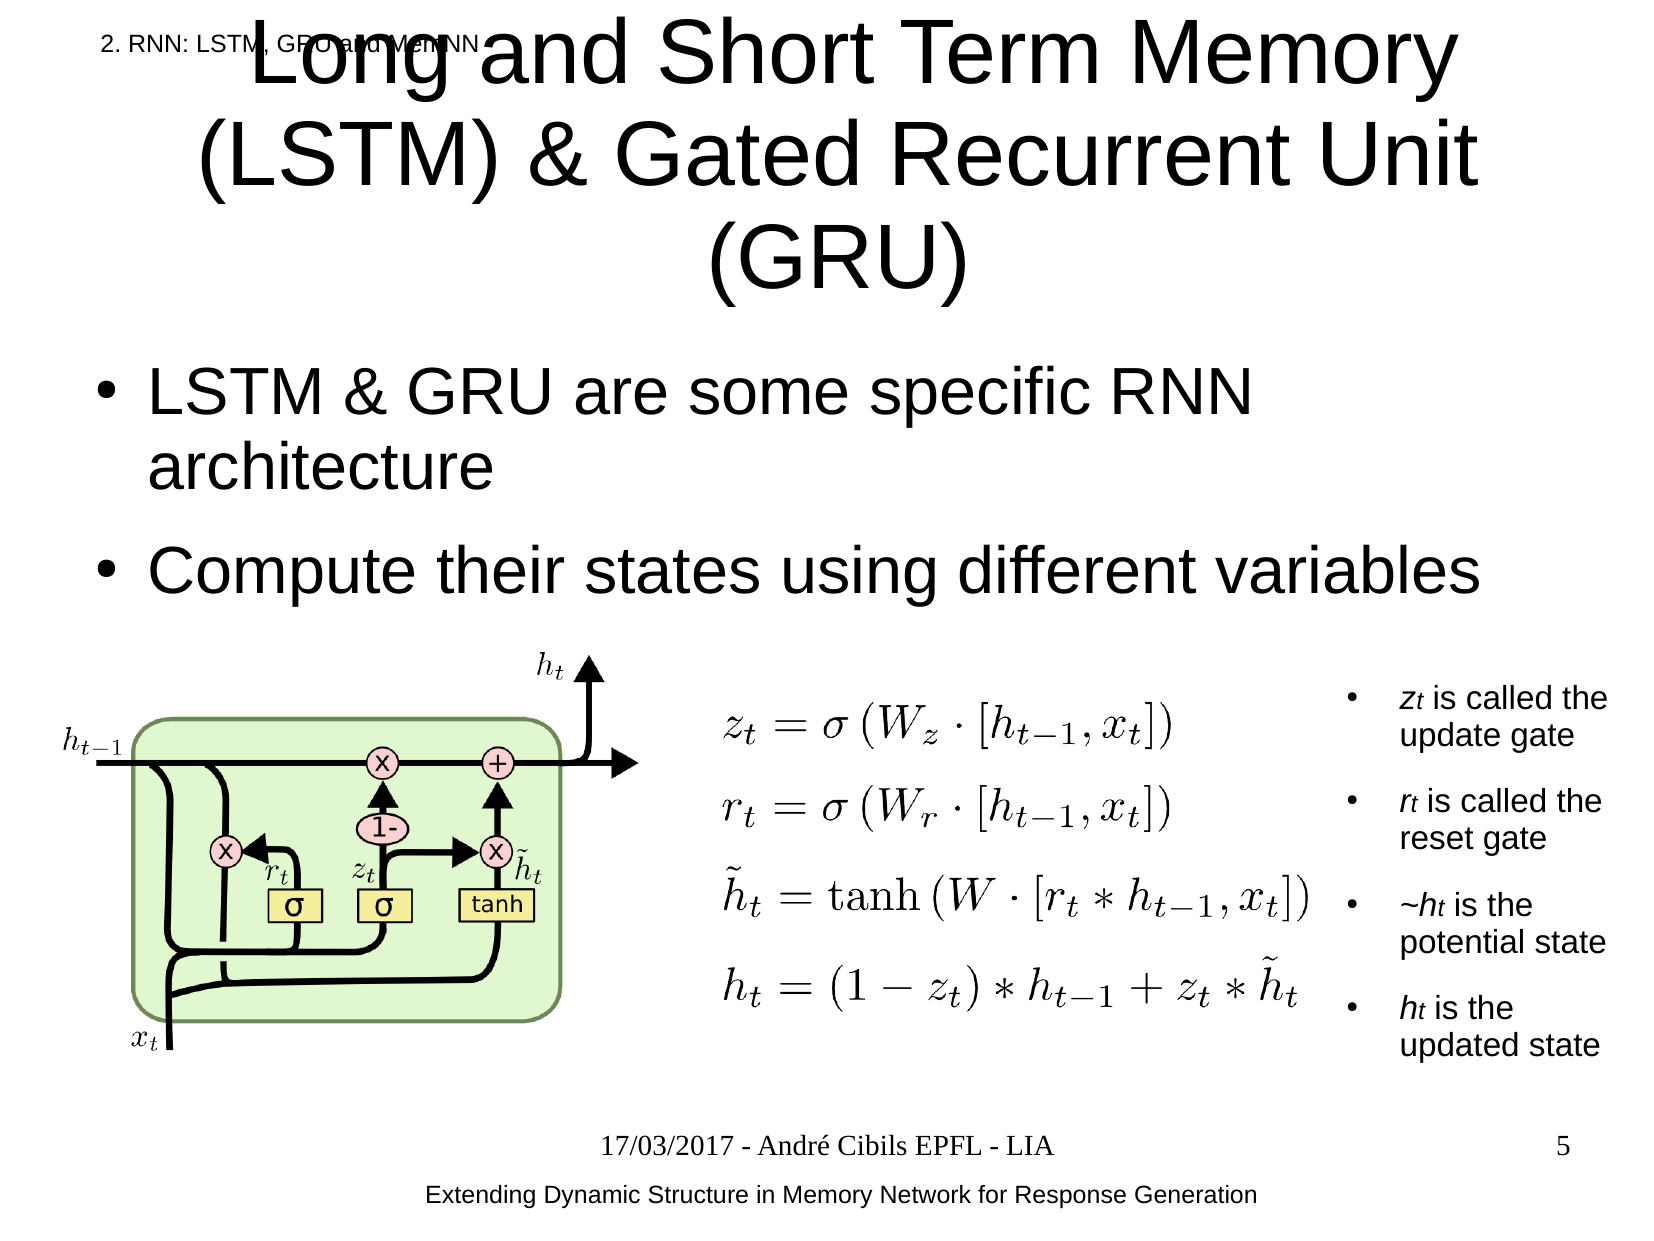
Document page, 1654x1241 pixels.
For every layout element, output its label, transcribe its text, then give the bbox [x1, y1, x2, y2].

list LSTM & GRU are some specific RNN architecture Compute their states using different variables [76, 354, 1565, 679]
list zt is called the update gate rt is called the reset gate ~ht is the potential state ht is the updated state [1328, 679, 1625, 1142]
title Long and Short Term Memory (LSTM) & Gated Recurrent Unit (GRU) [53, 0, 1625, 308]
picture [47, 649, 1388, 1064]
list 2. RNN: LSTM, GRU and MemNN [29, 29, 945, 58]
list Extending Dynamic Structure in Memory Network for Response Generation [354, 1181, 1270, 1210]
